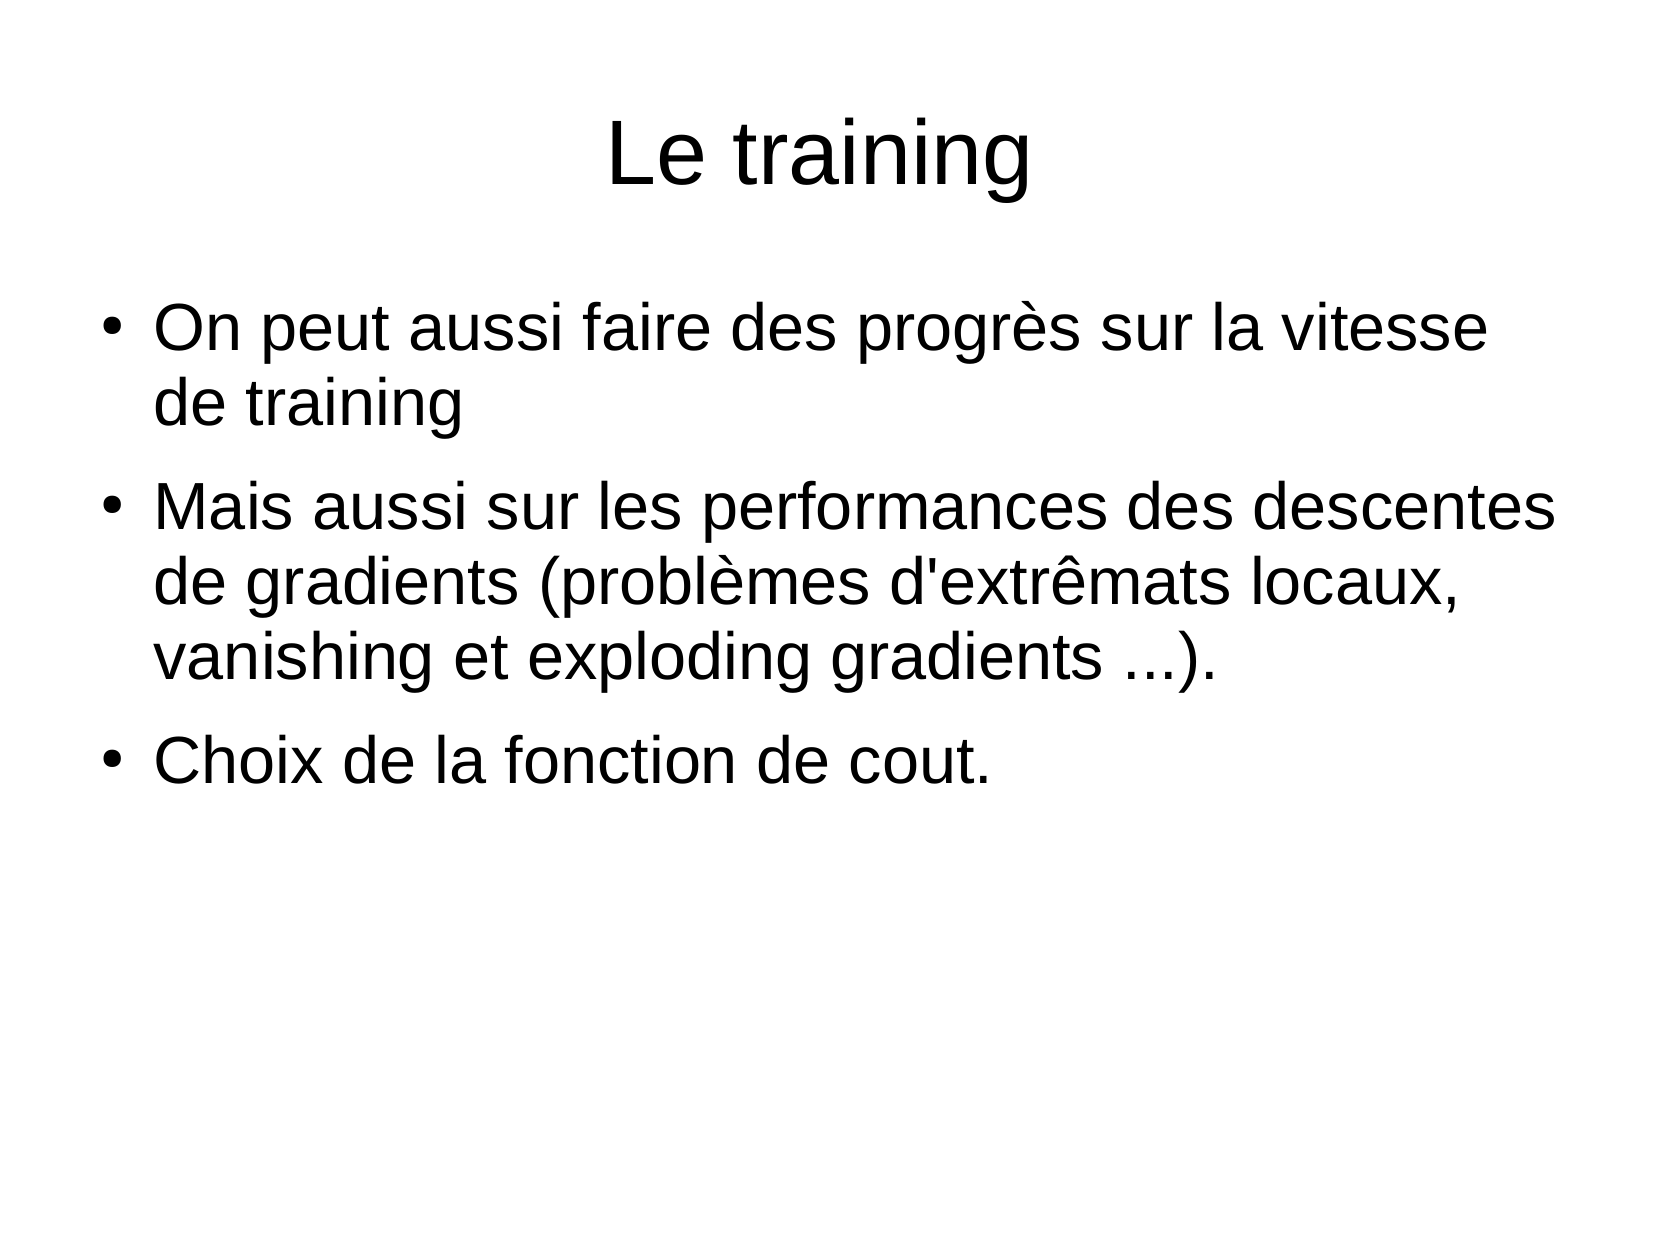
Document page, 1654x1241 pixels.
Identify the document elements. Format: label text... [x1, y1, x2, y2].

title Le training [82, 49, 1571, 257]
list On peut aussi faire des progrès sur la vitesse de training Mais aussi sur les performances des descentes de gradients (problèmes d'extrêmats locaux, vanishing et exploding gradients ...). Choix de la fonction de cout. [82, 290, 1571, 1010]
